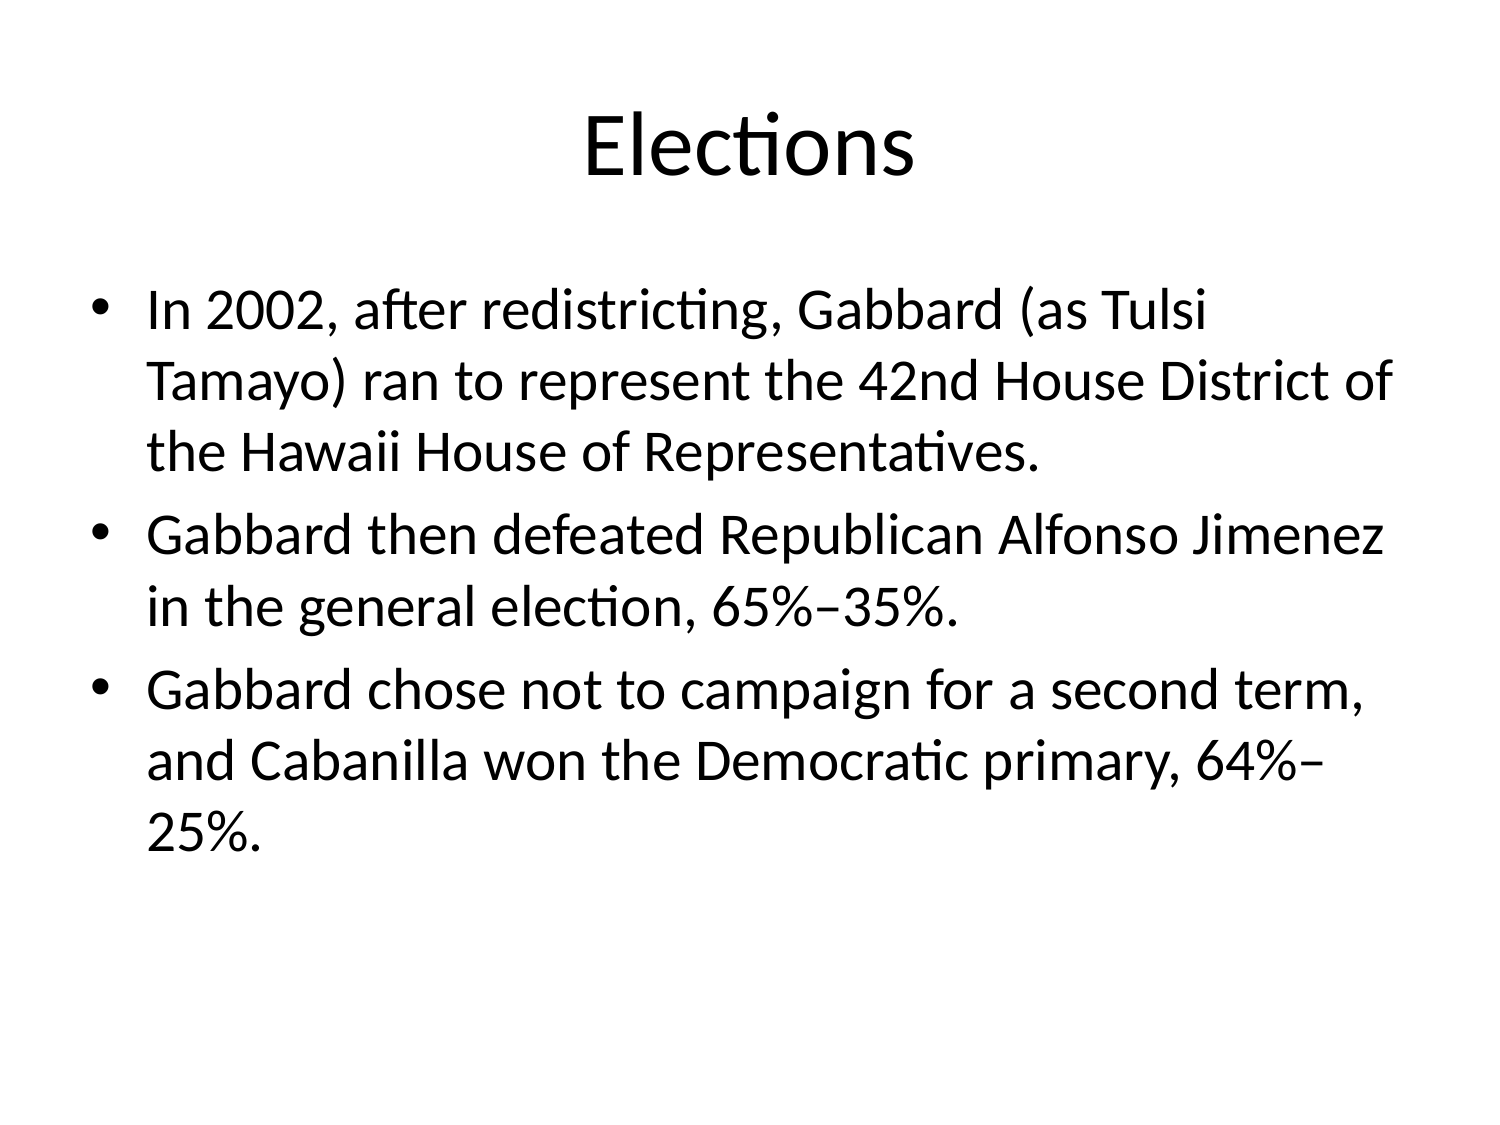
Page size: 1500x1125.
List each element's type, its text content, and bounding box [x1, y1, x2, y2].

list In 2002, after redistricting, Gabbard (as Tulsi Tamayo) ran to represent the 42nd House District of the Hawaii House of Representatives. Gabbard then defeated Republican Alfonso Jimenez in the general election, 65%–35%. Gabbard chose not to campaign for a second term, and Cabanilla won the Democratic primary, 64%–25%. [75, 262, 1425, 1005]
title Elections [75, 45, 1425, 233]
